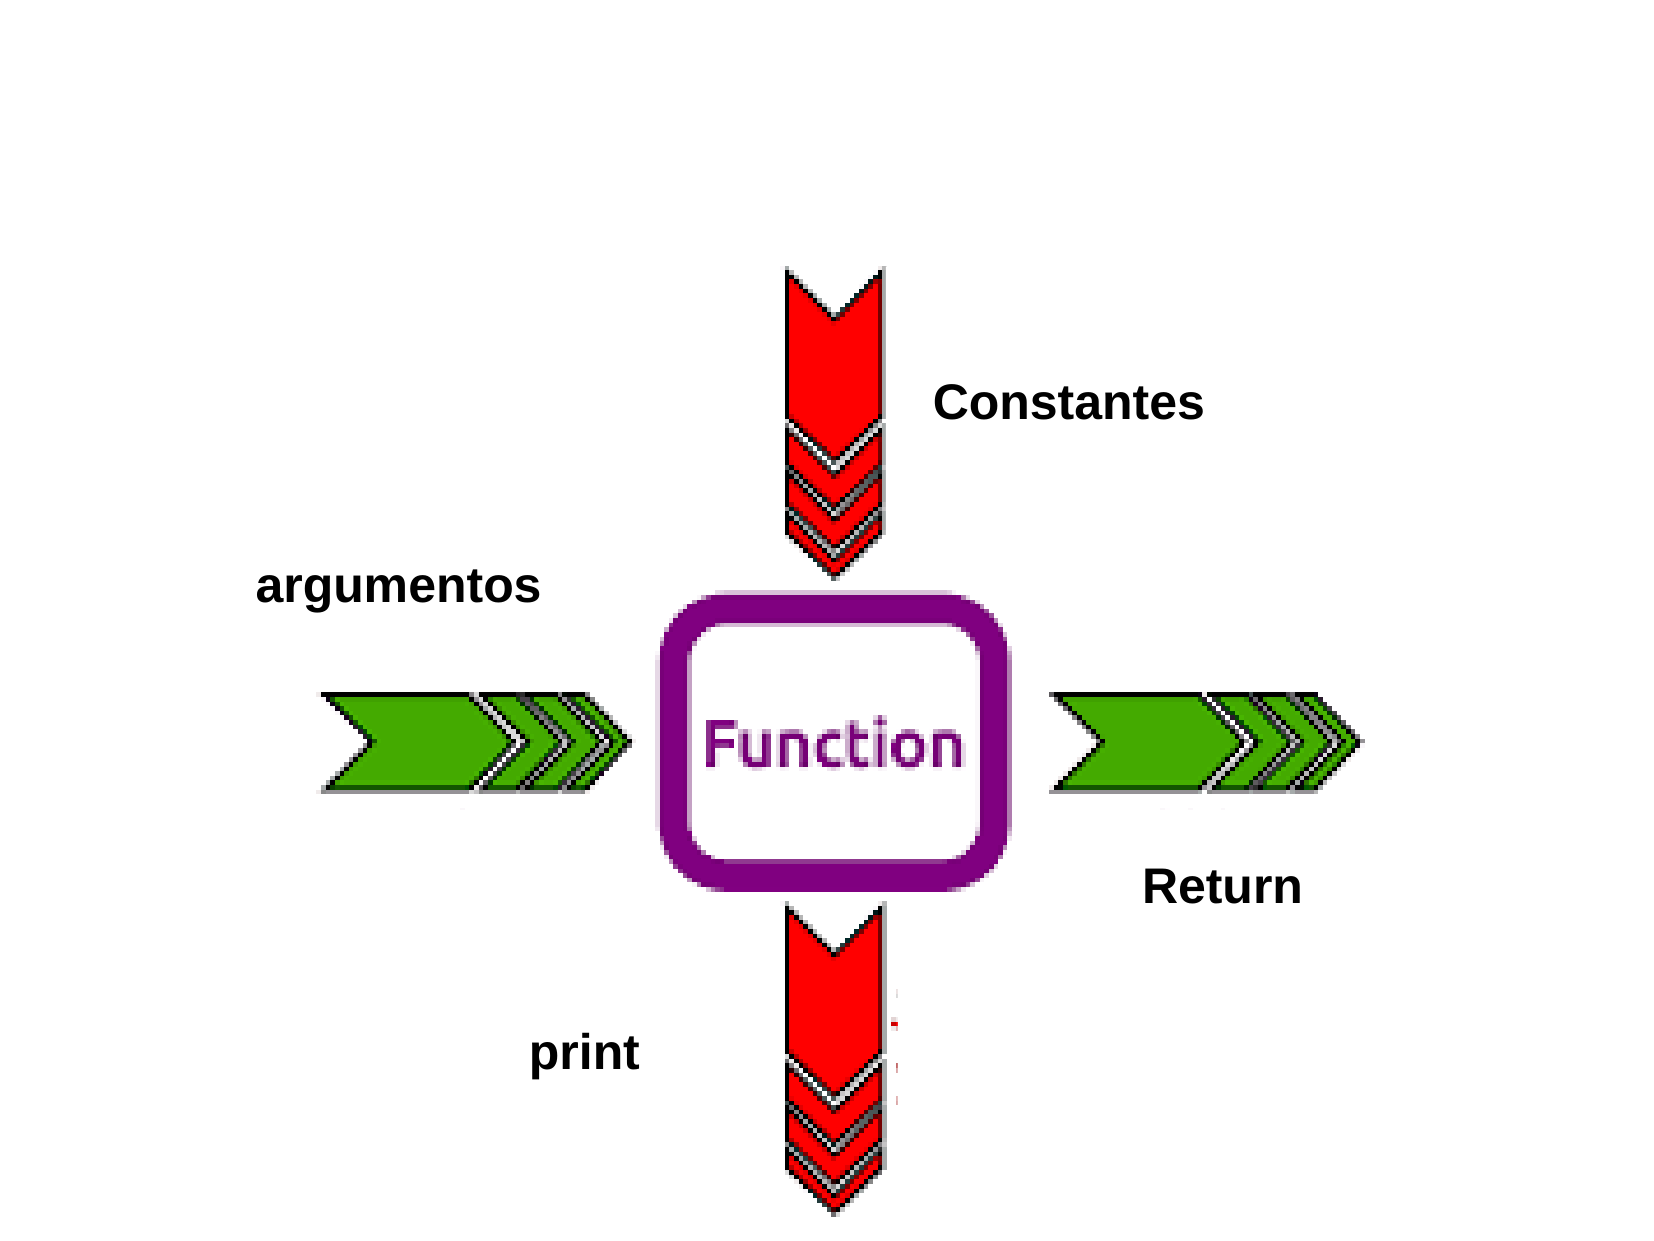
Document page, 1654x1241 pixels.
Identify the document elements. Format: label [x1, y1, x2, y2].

picture [153, 266, 1436, 1217]
